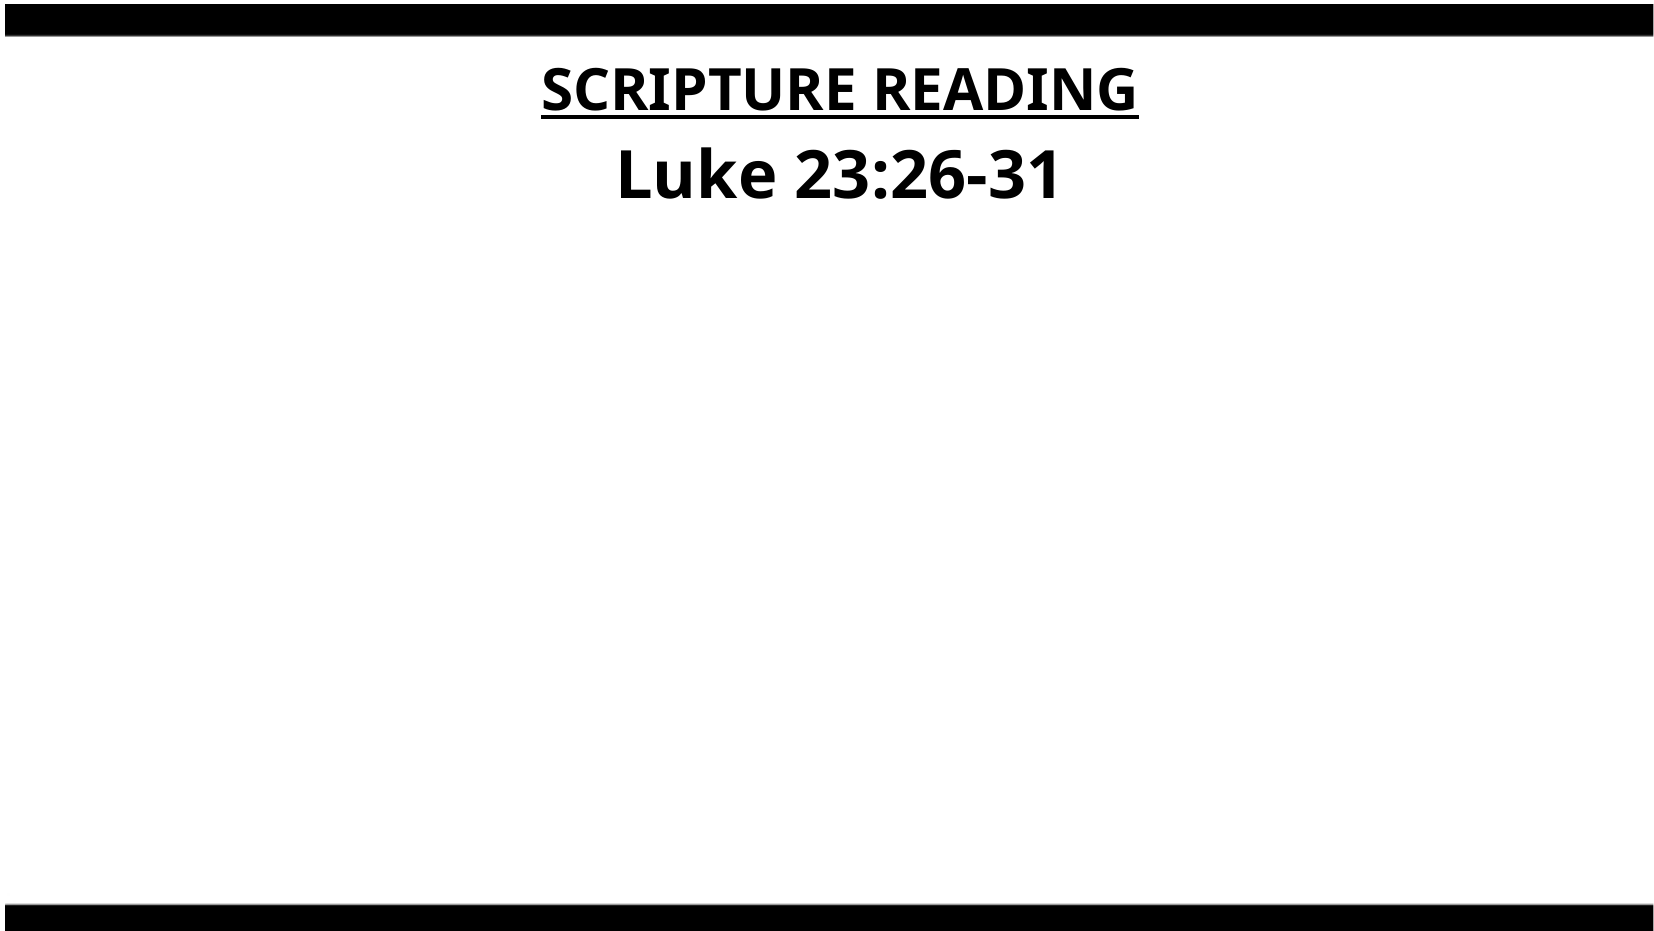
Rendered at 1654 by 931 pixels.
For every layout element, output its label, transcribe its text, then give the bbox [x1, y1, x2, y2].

text_box SCRIPTURE READING Luke 23:26-31 [60, 40, 1621, 241]
picture [5, 4, 1654, 931]
